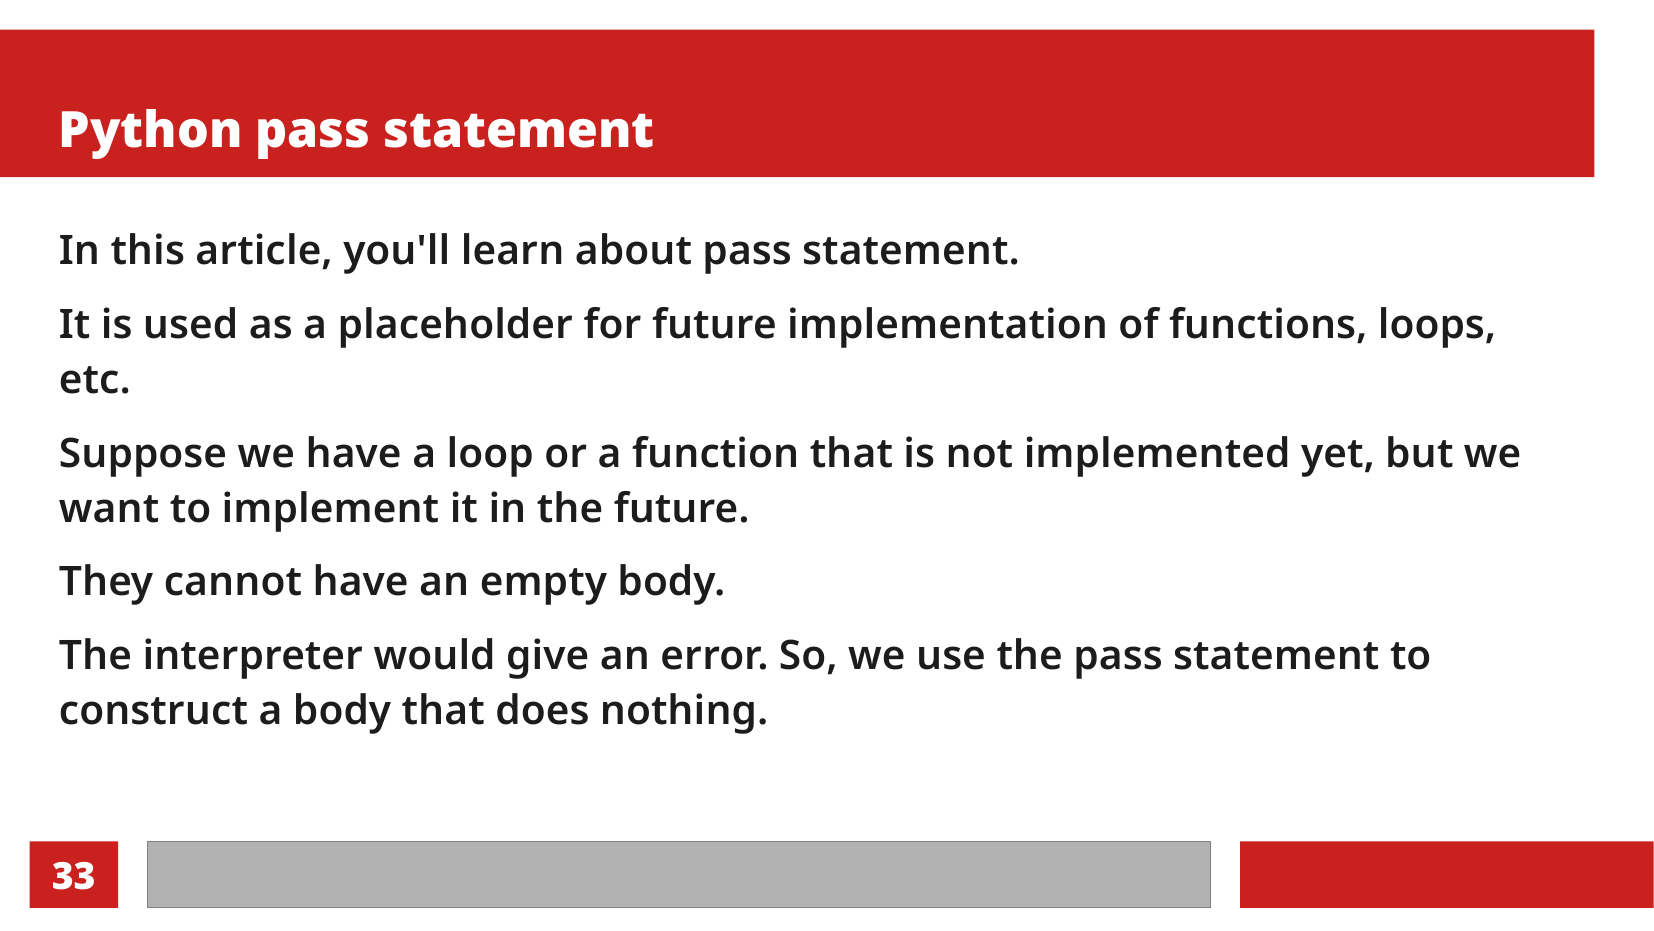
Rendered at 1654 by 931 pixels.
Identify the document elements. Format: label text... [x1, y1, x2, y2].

list In this article, you'll learn about pass statement. It is used as a placeholder for future implementation of functions, loops, etc. Suppose we have a loop or a function that is not implemented yet, but we want to implement it in the future. They cannot have an empty body. The interpreter would give an error. So, we use the pass statement to construct a body that does nothing. [59, 221, 1565, 798]
title Python pass statement [59, 44, 1595, 163]
